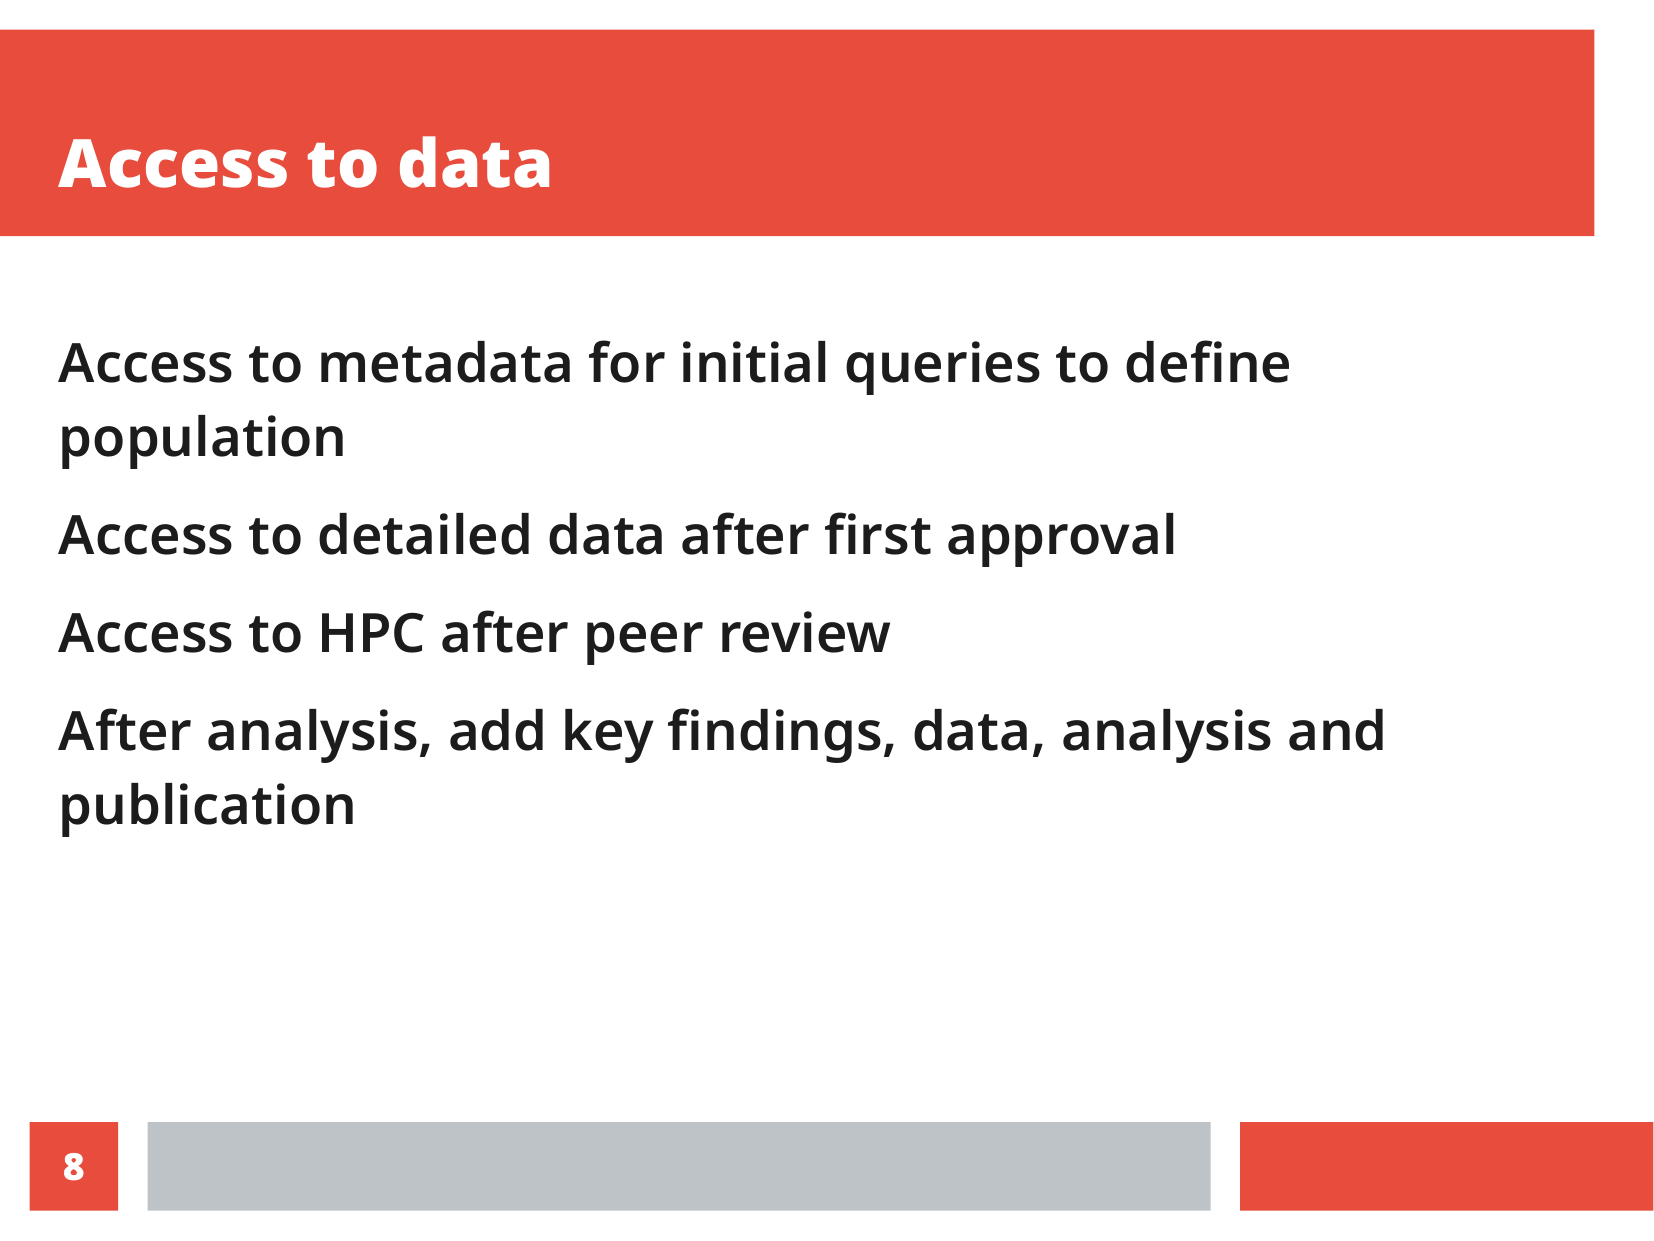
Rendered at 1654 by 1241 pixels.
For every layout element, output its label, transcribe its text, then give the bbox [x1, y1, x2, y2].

title Access to data [59, 59, 1595, 207]
list Access to metadata for initial queries to define population Access to detailed data after first approval Access to HPC after peer review After analysis, add key findings, data, analysis and publication [59, 324, 1565, 1093]
